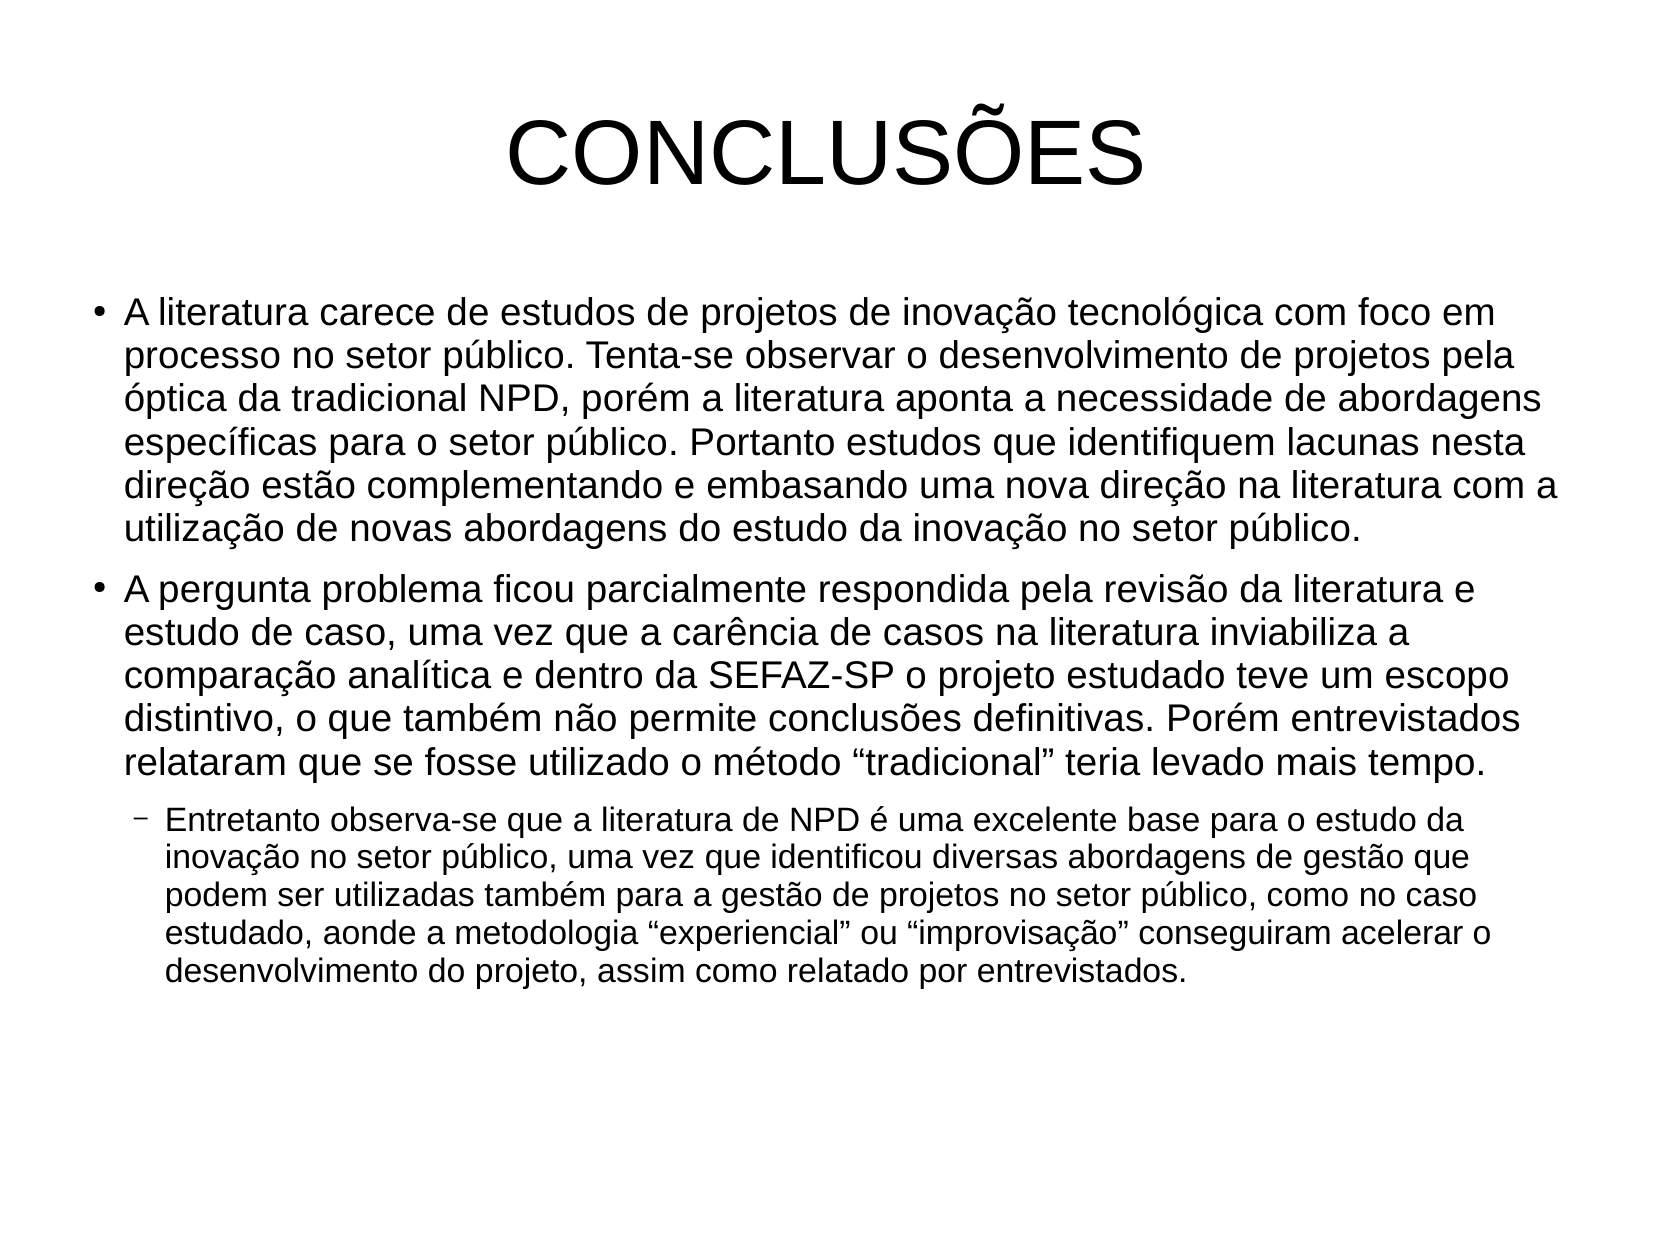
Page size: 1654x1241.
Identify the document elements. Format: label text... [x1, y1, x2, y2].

title CONCLUSÕES [82, 49, 1571, 257]
list A literatura carece de estudos de projetos de inovação tecnológica com foco em processo no setor público. Tenta-se observar o desenvolvimento de projetos pela óptica da tradicional NPD, porém a literatura aponta a necessidade de abordagens específicas para o setor público. Portanto estudos que identifiquem lacunas nesta direção estão complementando e embasando uma nova direção na literatura com a utilização de novas abordagens do estudo da inovação no setor público. A pergunta problema ficou parcialmente respondida pela revisão da literatura e estudo de caso, uma vez que a carência de casos na literatura inviabiliza a comparação analítica e dentro da SEFAZ-SP o projeto estudado teve um escopo distintivo, o que também não permite conclusões definitivas. Porém entrevistados relataram que se fosse utilizado o método “tradicional” teria levado mais tempo. Entretanto observa-se que a literatura de NPD é uma excelente base para o estudo da inovação no setor público, uma vez que identificou diversas abordagens de gestão que podem ser utilizadas também para a gestão de projetos no setor público, como no caso estudado, aonde a metodologia “experiencial” ou “improvisação” conseguiram acelerar o desenvolvimento do projeto, assim como relatado por entrevistados. [82, 290, 1571, 1010]
